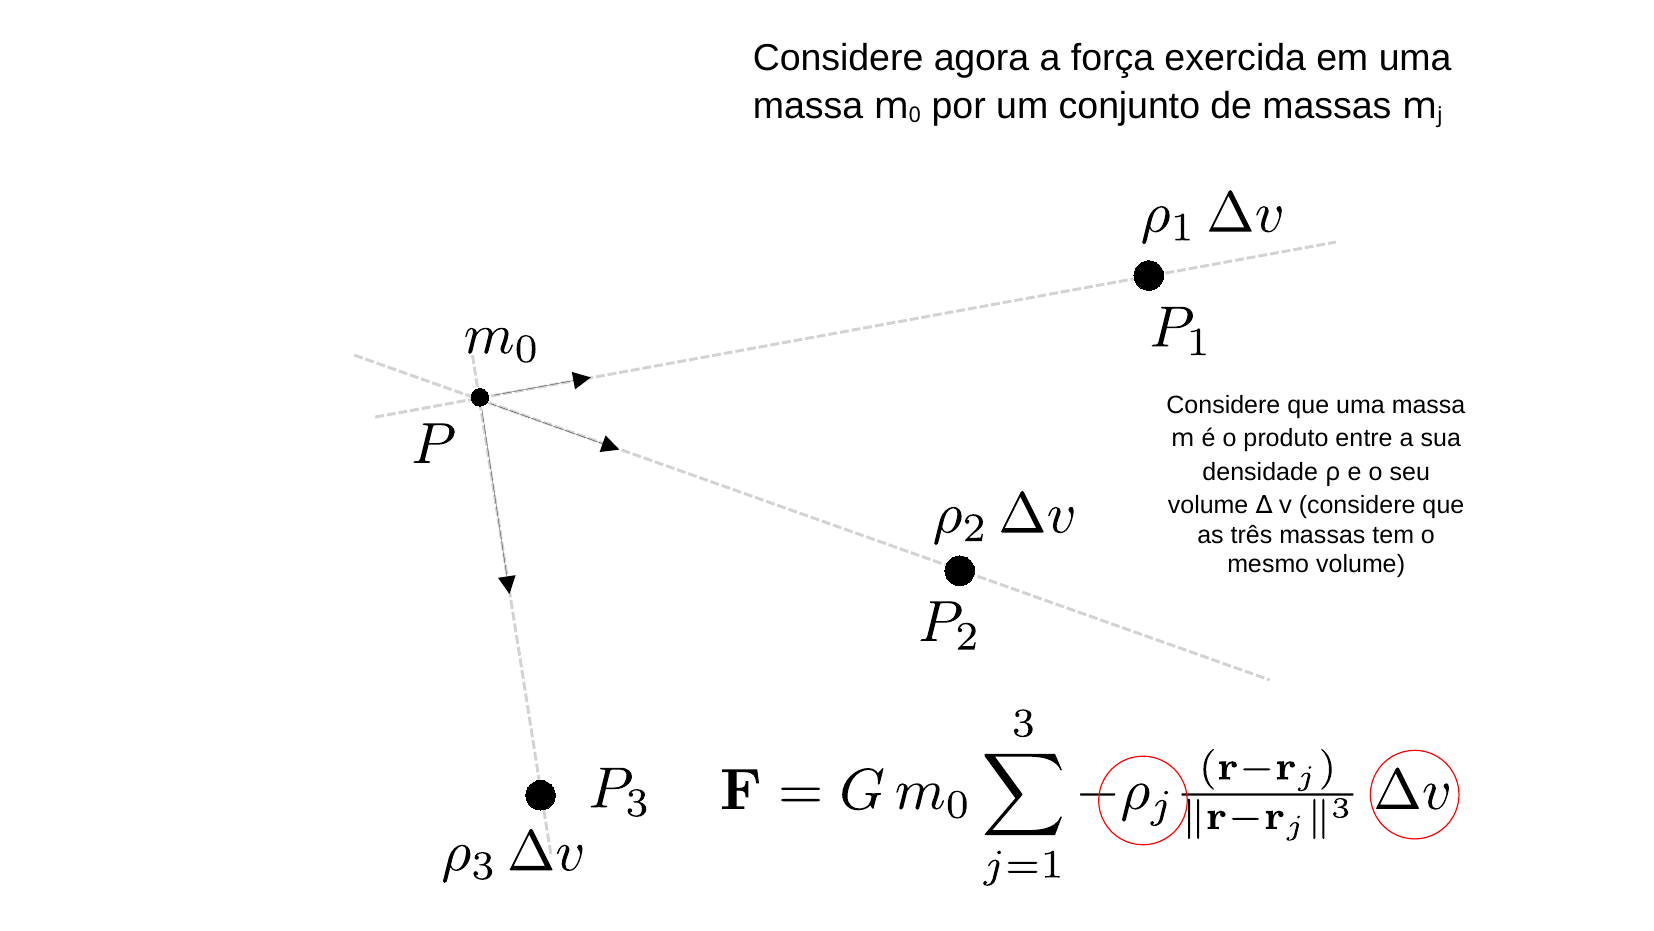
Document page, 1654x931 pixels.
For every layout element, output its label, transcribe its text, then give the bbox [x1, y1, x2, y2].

picture [590, 767, 647, 817]
picture [1142, 190, 1282, 245]
picture [413, 423, 455, 463]
text_box [525, 780, 556, 811]
picture [442, 828, 583, 883]
text_box [471, 388, 489, 407]
text_box [944, 555, 975, 586]
picture [920, 601, 976, 650]
picture [722, 709, 1449, 886]
text_box Considere agora a força exercida em uma massa m0 por um conjunto de massas mj [738, 29, 1565, 178]
picture [1372, 751, 1449, 838]
text_box [1133, 260, 1164, 291]
picture [1151, 306, 1206, 356]
picture [463, 325, 538, 365]
picture [934, 490, 1074, 546]
text_box Considere que uma massa m é o produto entre a sua densidade ρ e o seu volume ∆ v (considere que as três massas tem o mesmo volume) [1151, 383, 1487, 570]
